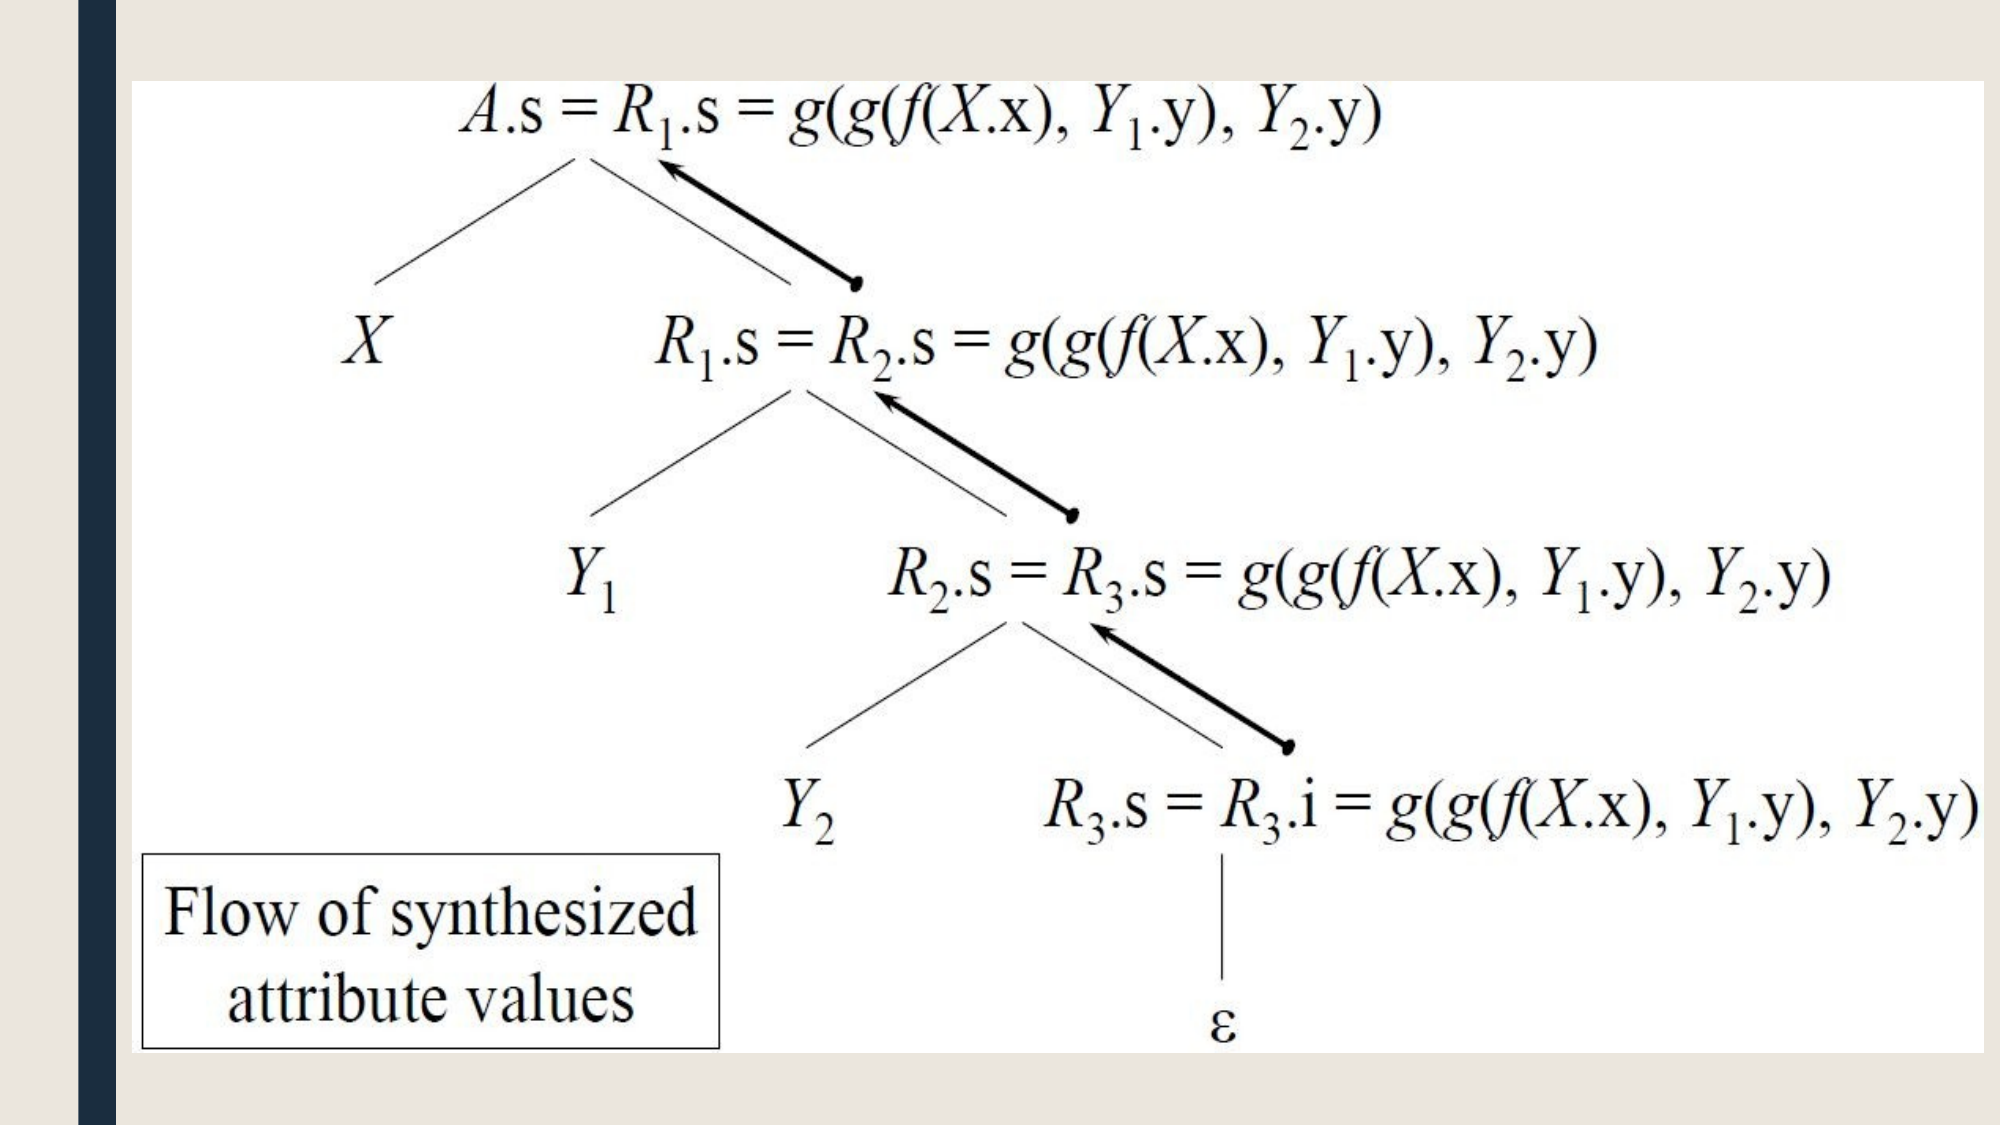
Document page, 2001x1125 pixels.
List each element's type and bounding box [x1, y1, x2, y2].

text_box [131, 81, 1984, 1053]
